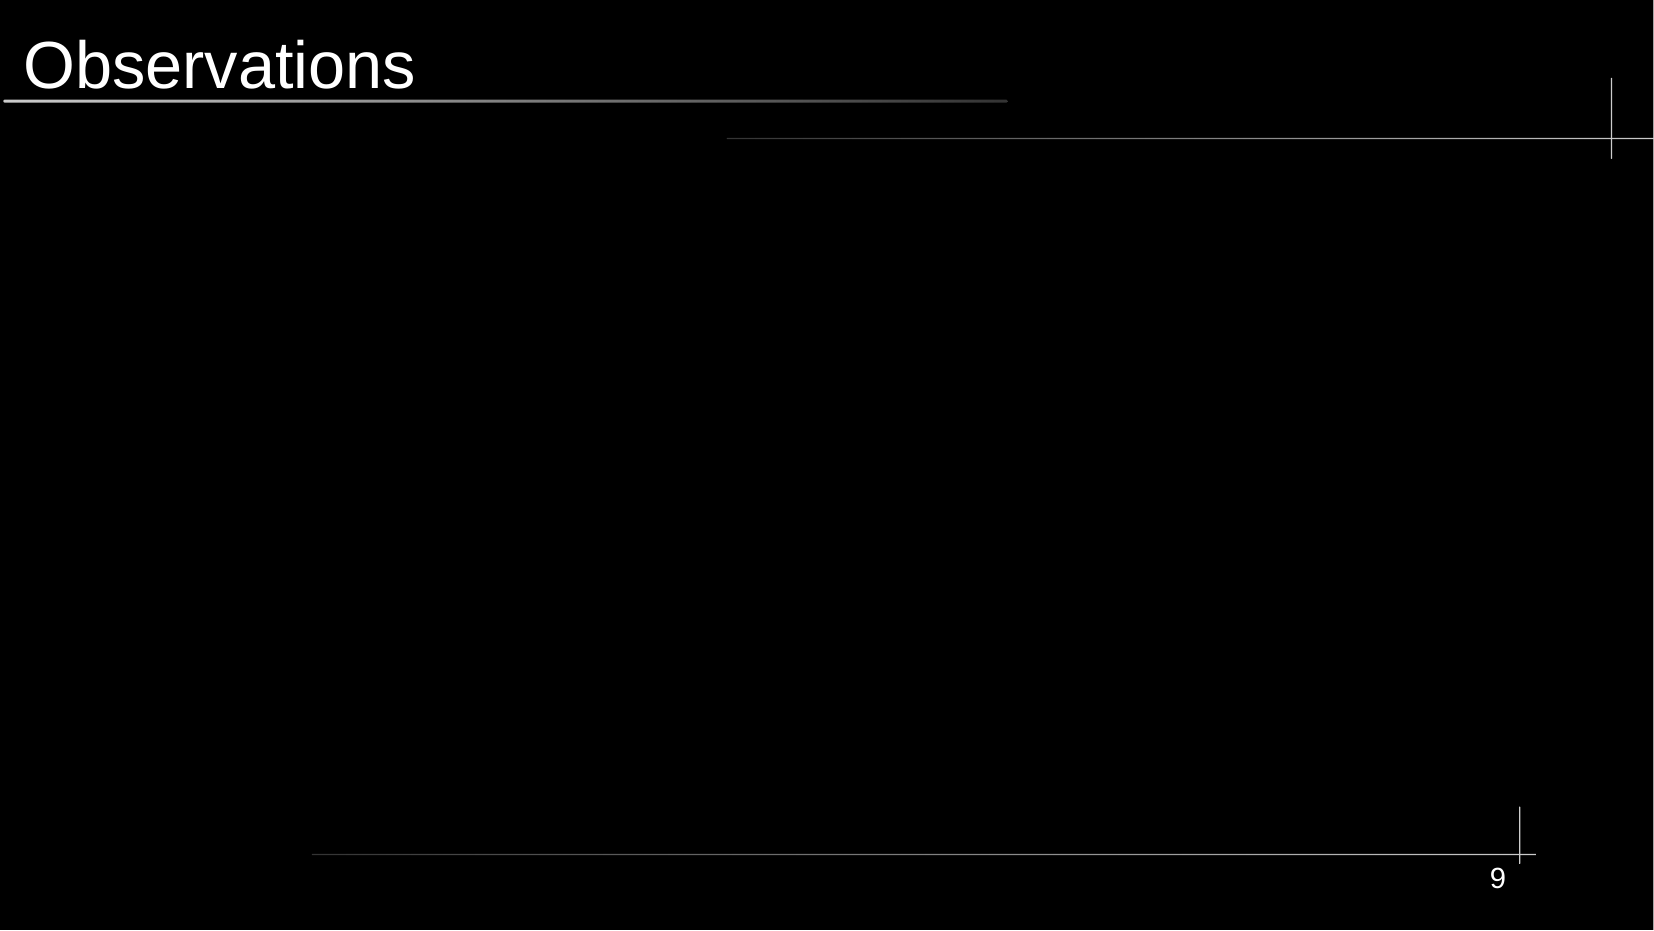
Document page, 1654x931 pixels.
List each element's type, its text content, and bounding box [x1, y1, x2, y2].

title Observations [23, 11, 1589, 119]
